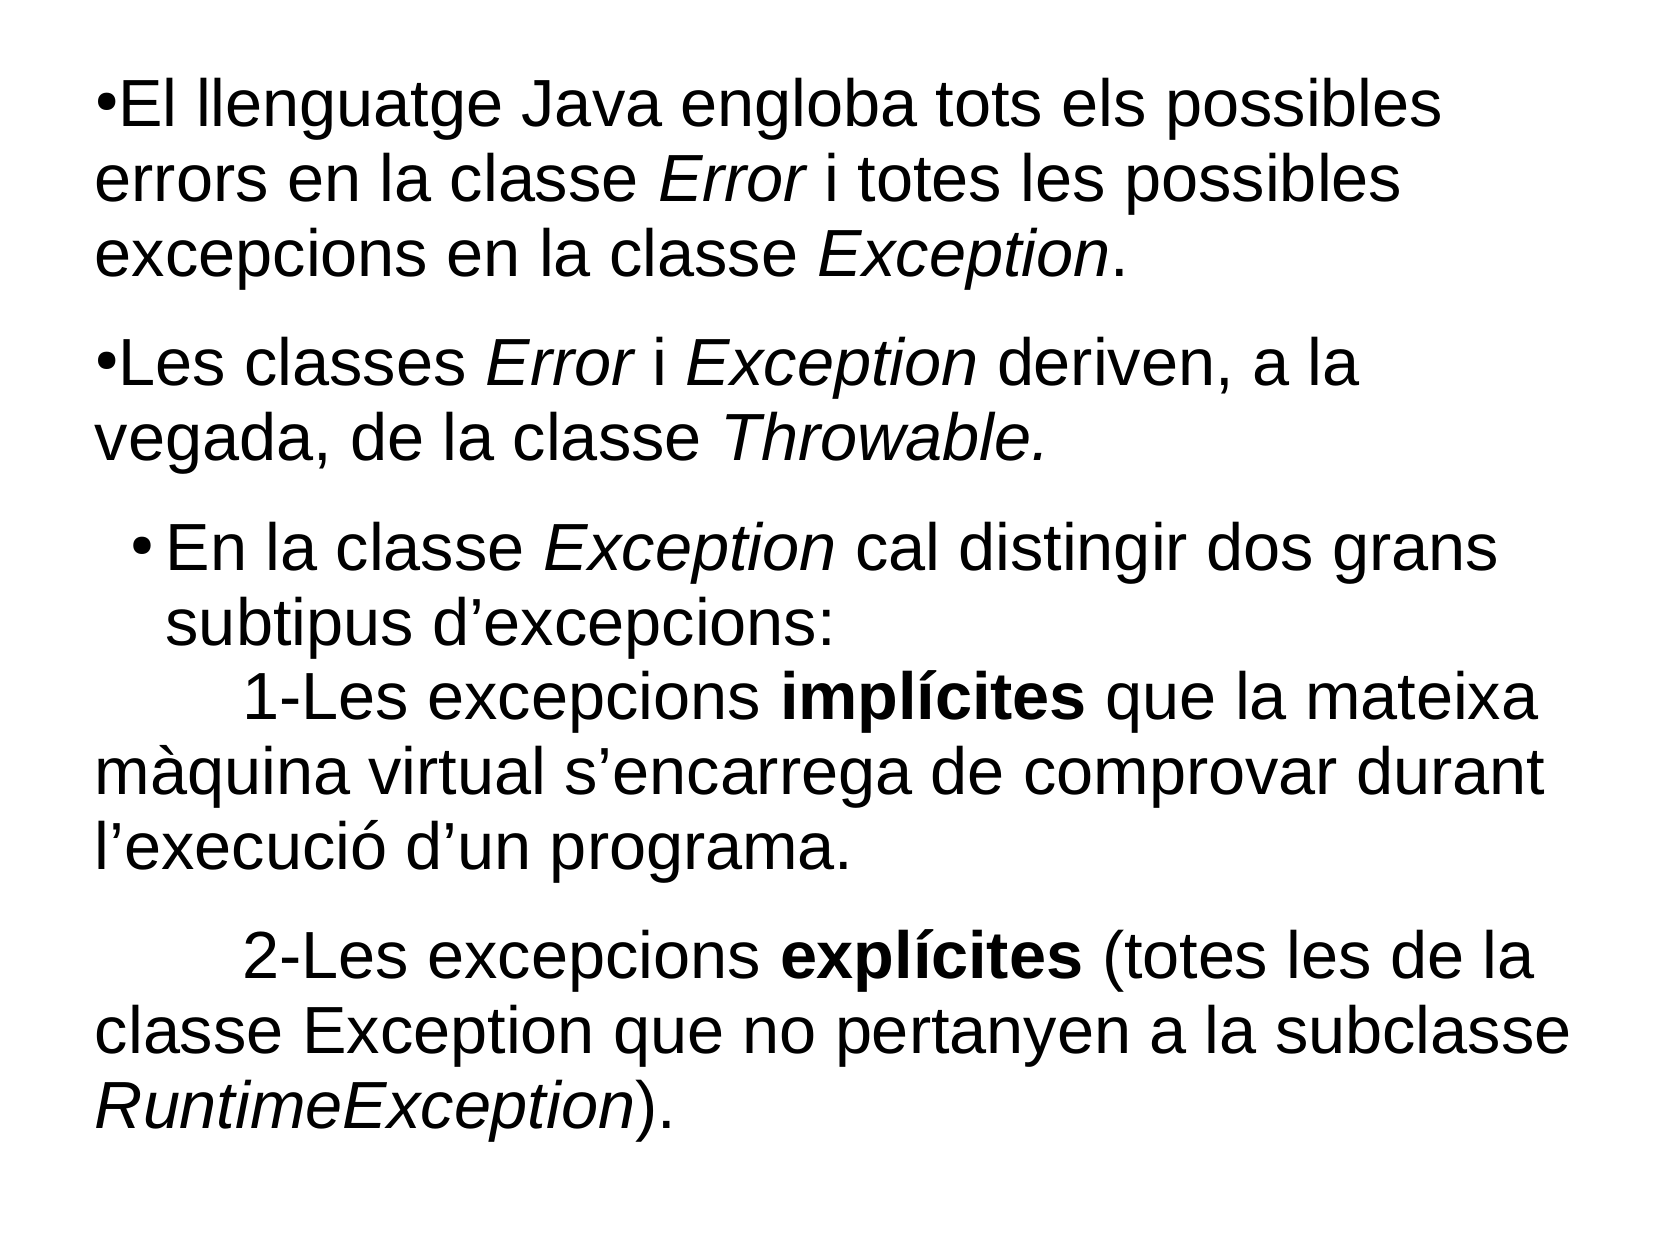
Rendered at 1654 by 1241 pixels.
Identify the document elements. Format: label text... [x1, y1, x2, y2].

text_box El llenguatge Java engloba tots els possibles errors en la classe Error i totes les possibles excepcions en la classe Exception. Les classes Error i Exception deriven, a la vegada, de la classe Throwable. En la classe Exception cal distingir dos grans subtipus d’excepcions: 1-Les excepcions implícites que la mateixa màquina virtual s’encarrega de comprovar durant l’execució d’un programa. 2-Les excepcions explícites (totes les de la classe Exception que no pertanyen a la subclasse RuntimeException). [80, 59, 1599, 1225]
